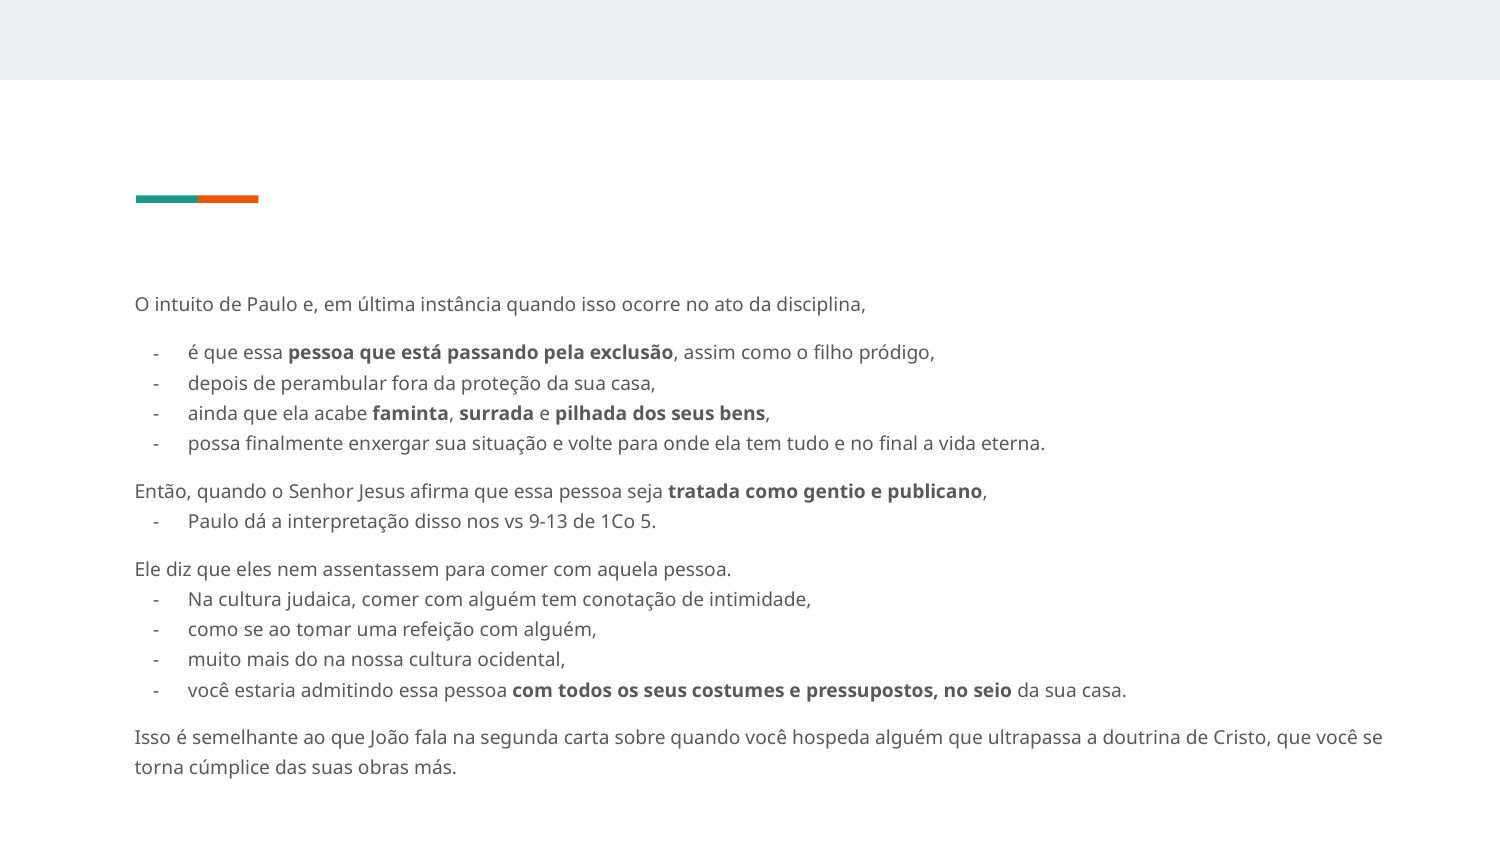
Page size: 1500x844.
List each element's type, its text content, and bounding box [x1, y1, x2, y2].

list O intuito de Paulo e, em última instância quando isso ocorre no ato da disciplina, é que essa pessoa que está passando pela exclusão, assim como o filho pródigo, depois de perambular fora da proteção da sua casa, ainda que ela acabe faminta, surrada e pilhada dos seus bens, possa finalmente enxergar sua situação e volte para onde ela tem tudo e no final a vida eterna. Então, quando o Senhor Jesus afirma que essa pessoa seja tratada como gentio e publicano, Paulo dá a interpretação disso nos vs 9-13 de 1Co 5. Ele diz que eles nem assentassem para comer com aquela pessoa. Na cultura judaica, comer com alguém tem conotação de intimidade, como se ao tomar uma refeição com alguém, muito mais do na nossa cultura ocidental, você estaria admitindo essa pessoa com todos os seus costumes e pressupostos, no seio da sua casa. Isso é semelhante ao que João fala na segunda carta sobre quando você hospeda alguém que ultrapassa a doutrina de Cristo, que você se torna cúmplice das suas obras más. [119, 228, 1448, 799]
